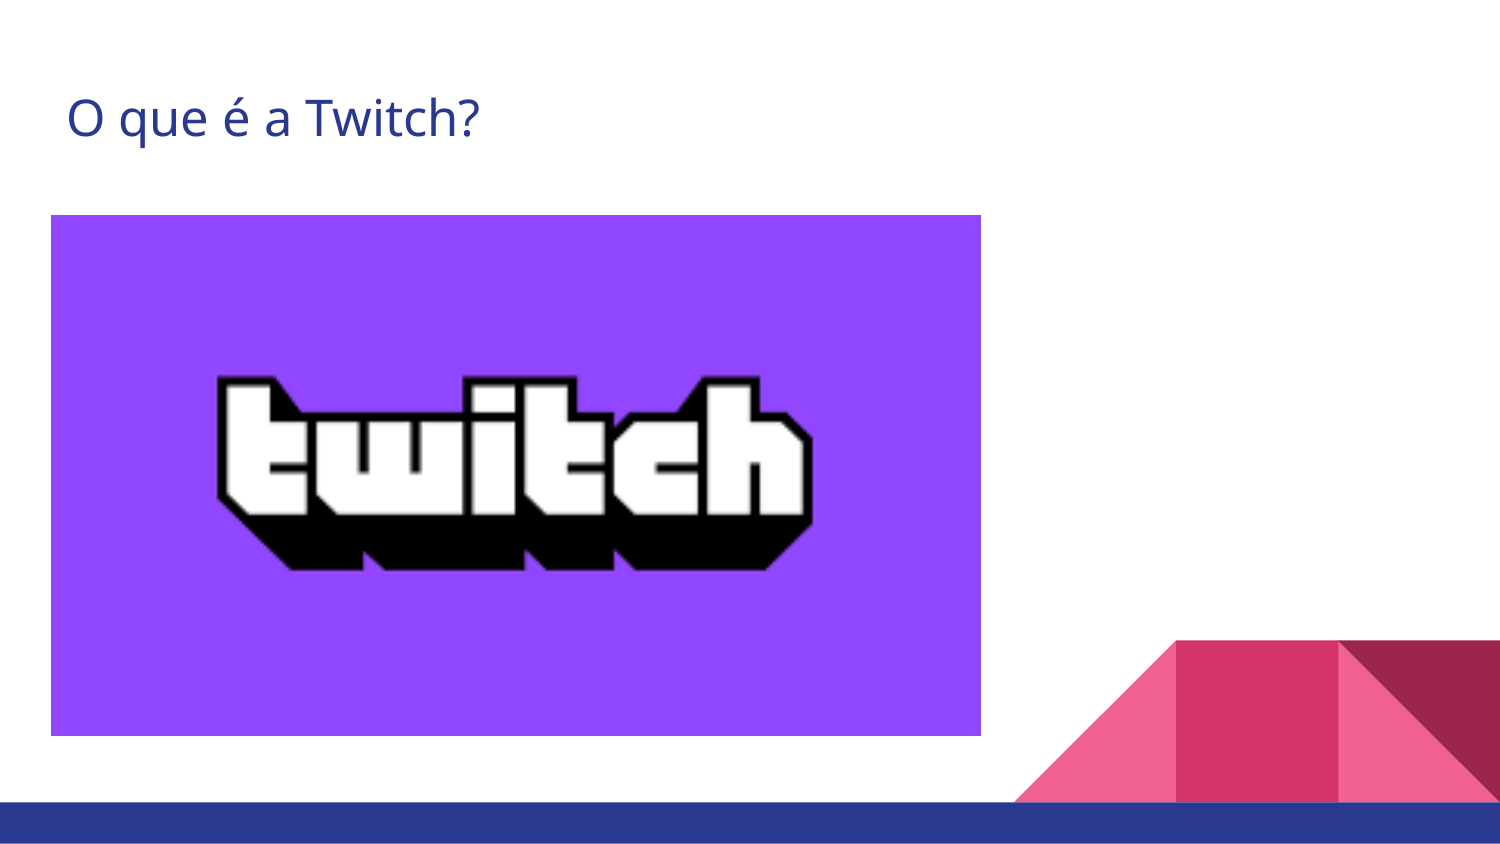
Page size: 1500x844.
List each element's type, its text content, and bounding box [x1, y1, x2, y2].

picture [51, 215, 981, 736]
title O que é a Twitch? [51, 67, 1449, 167]
